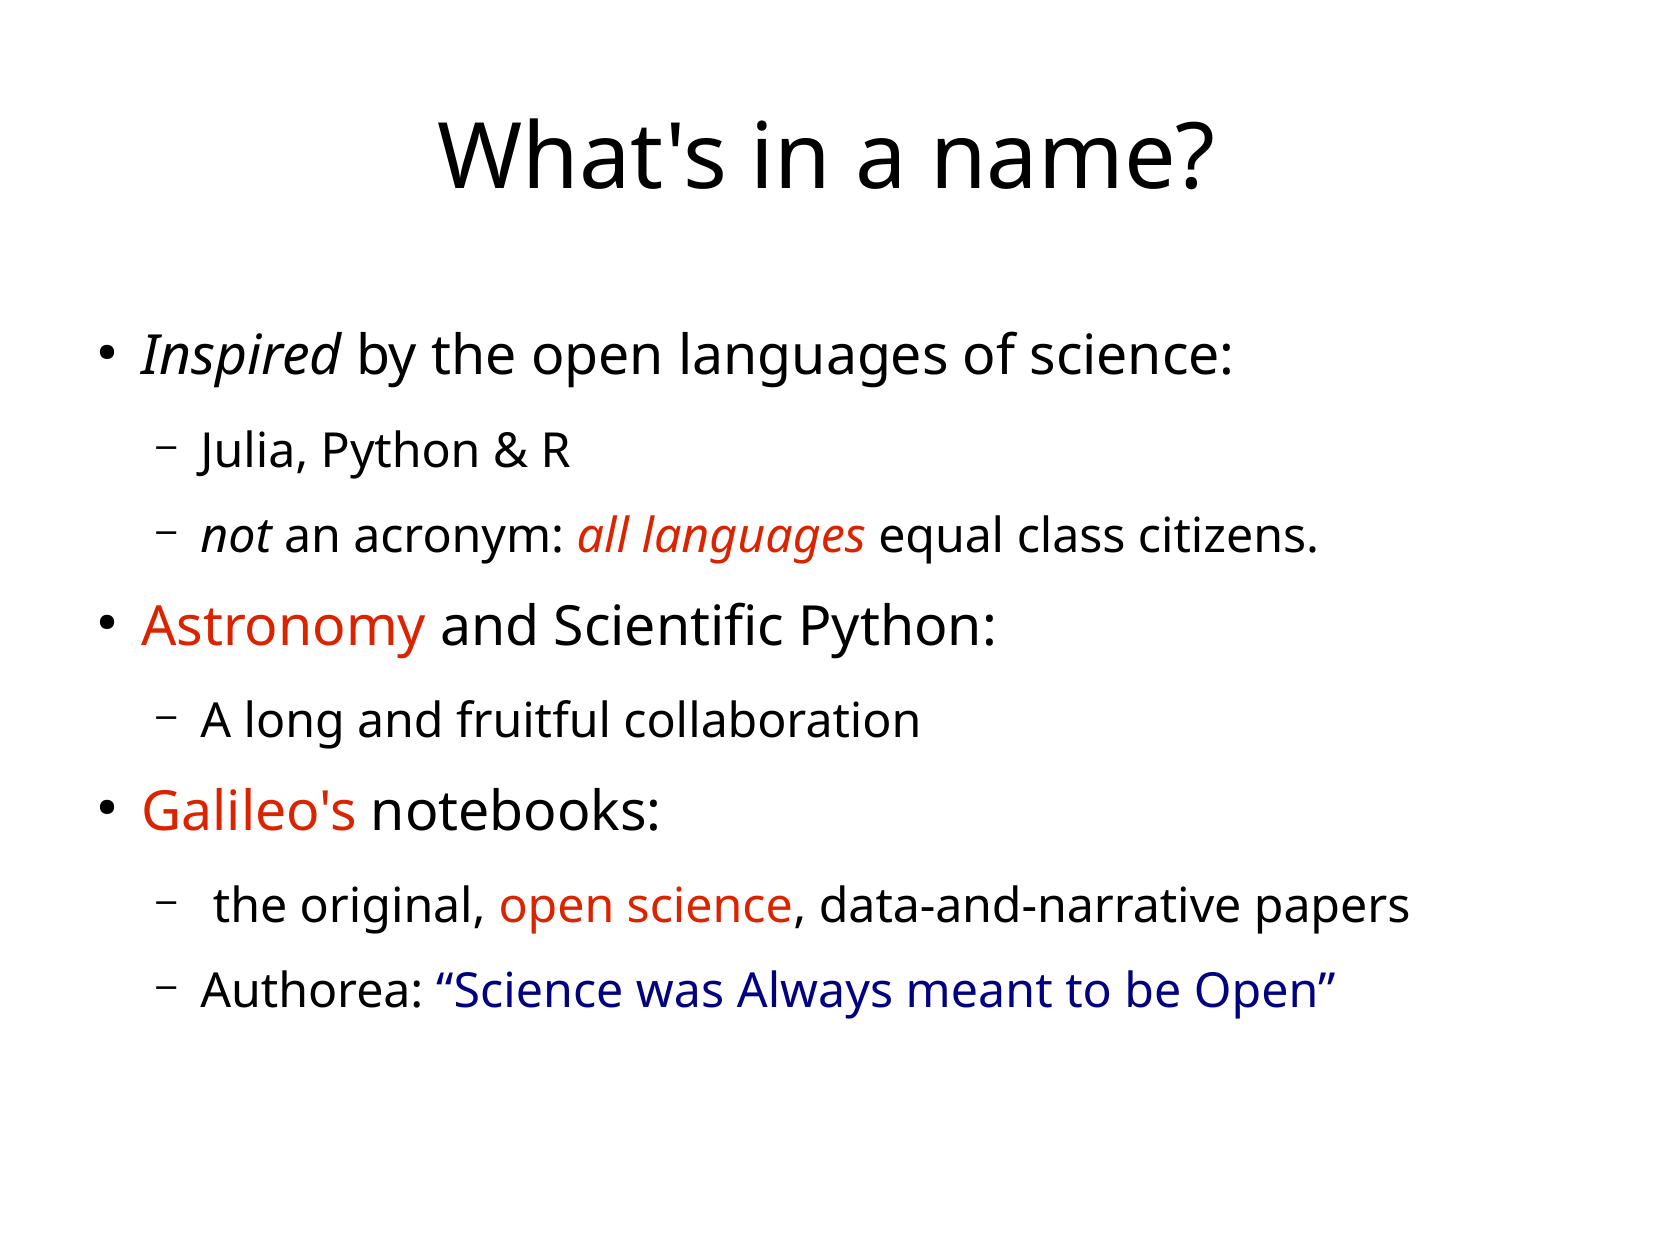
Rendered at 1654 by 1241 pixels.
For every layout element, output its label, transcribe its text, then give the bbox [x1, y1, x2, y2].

title What's in a name? [82, 49, 1571, 257]
list Inspired by the open languages of science: Julia, Python & R not an acronym: all languages equal class citizens. Astronomy and Scientific Python: A long and fruitful collaboration Galileo's notebooks: the original, open science, data-and-narrative papers Authorea: “Science was Always meant to be Open” [82, 315, 1571, 1036]
